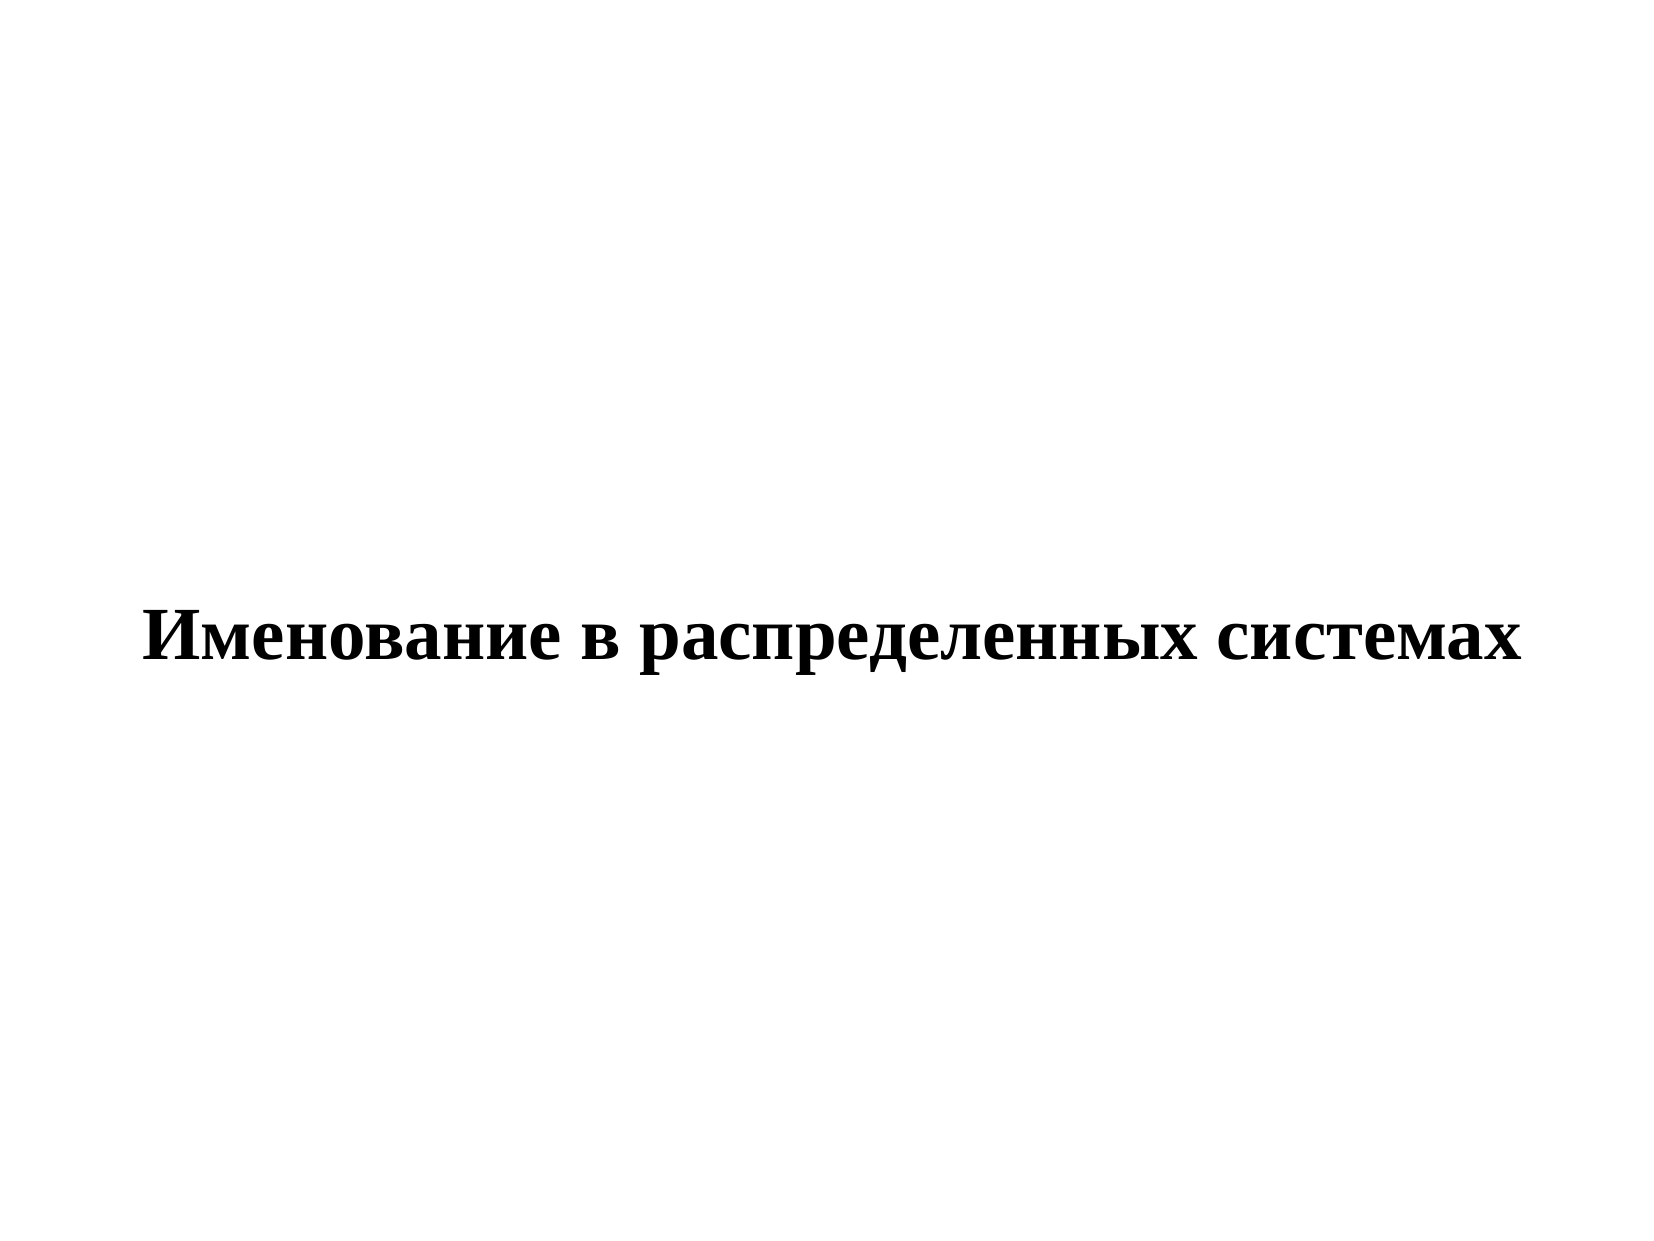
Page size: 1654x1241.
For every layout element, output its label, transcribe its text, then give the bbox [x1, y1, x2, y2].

title Именование в распределенных системах [88, 531, 1577, 739]
